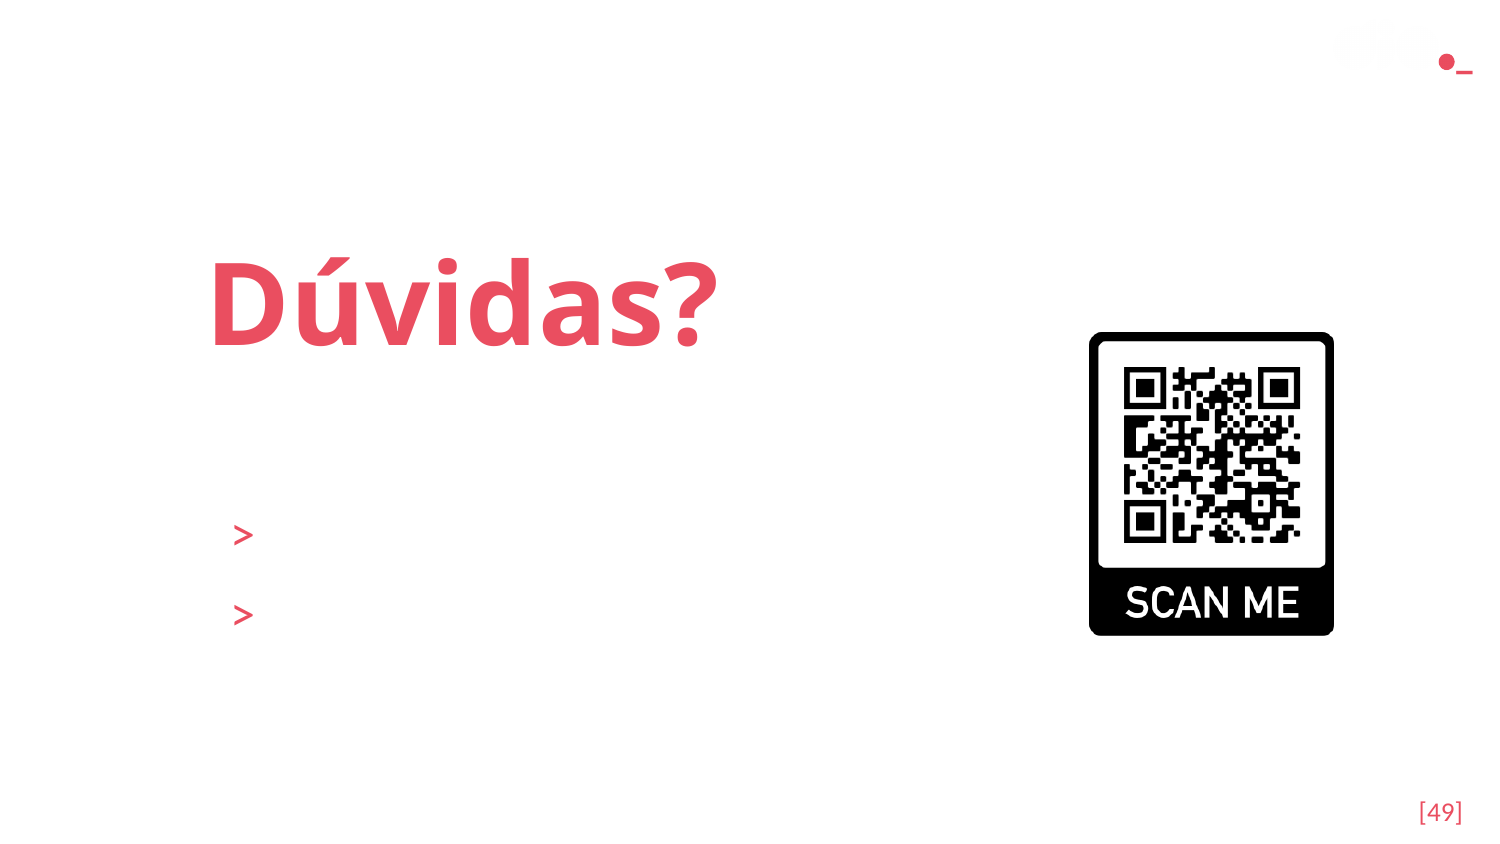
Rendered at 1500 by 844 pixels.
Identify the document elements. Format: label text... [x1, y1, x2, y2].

text_box > Fórum/Artigos > Comunidade Online (Discord) [190, 485, 920, 636]
text_box Dúvidas? [190, 216, 1270, 366]
picture [1089, 332, 1334, 636]
picture [1333, 19, 1473, 75]
slide_number [49] [1403, 779, 1494, 844]
